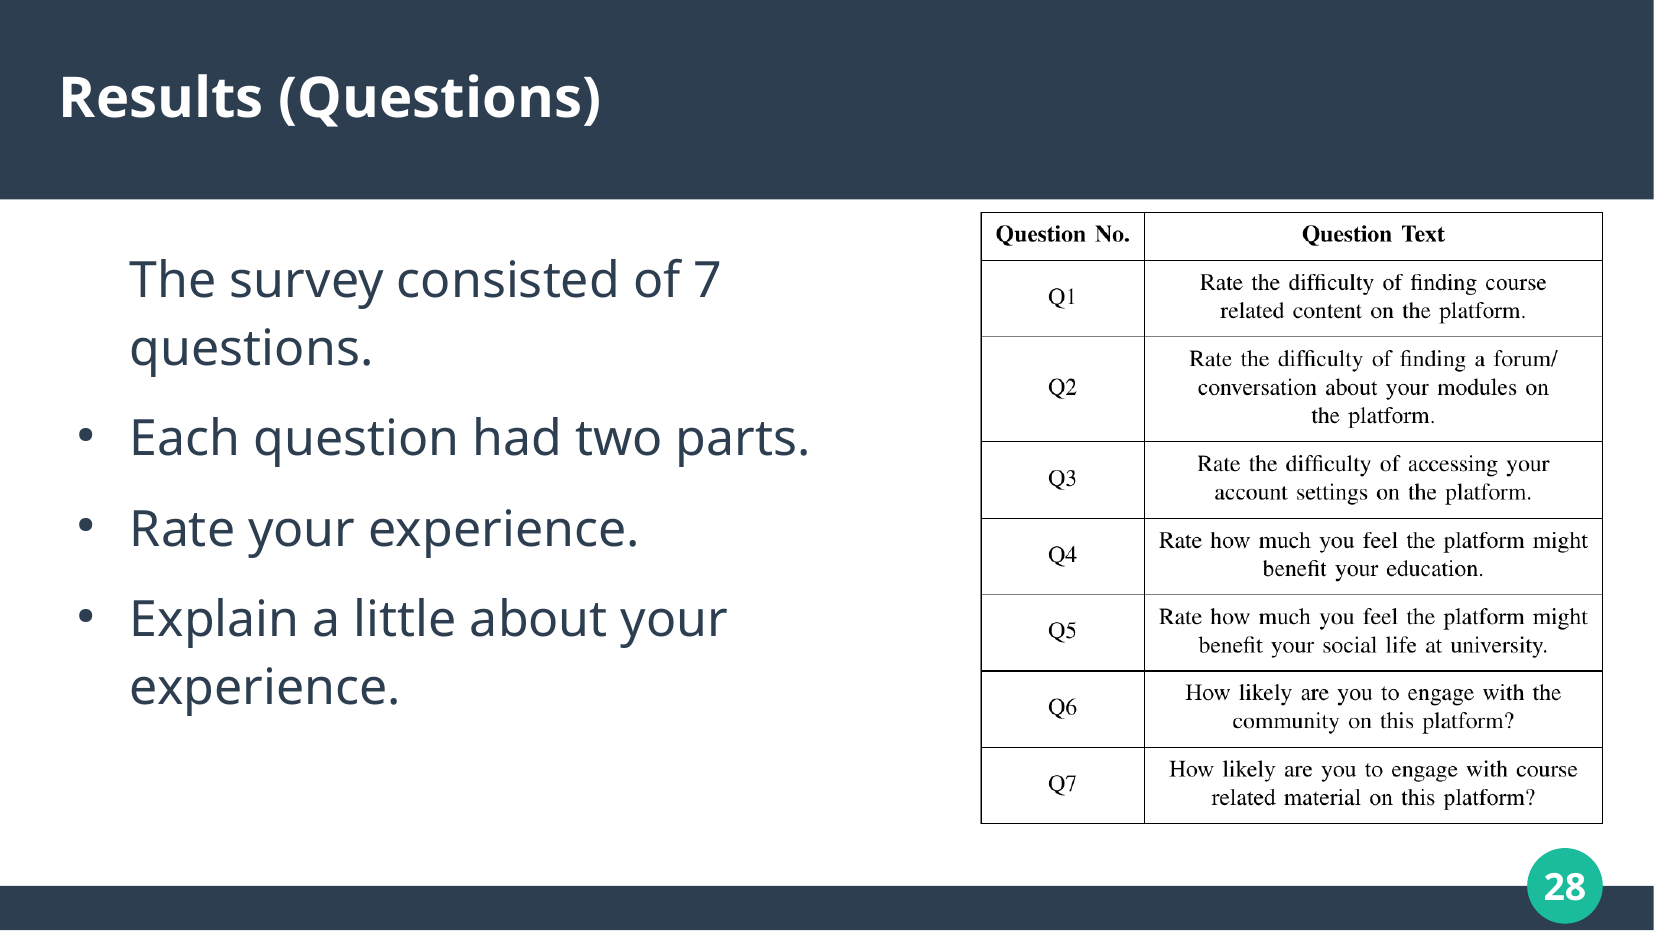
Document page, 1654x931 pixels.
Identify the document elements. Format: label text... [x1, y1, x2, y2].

picture [974, 206, 1611, 829]
list The survey consisted of 7 questions. Each question had two parts. Rate your experience. Explain a little about your experience. [59, 243, 945, 827]
title Results (Questions) [59, 37, 1595, 155]
